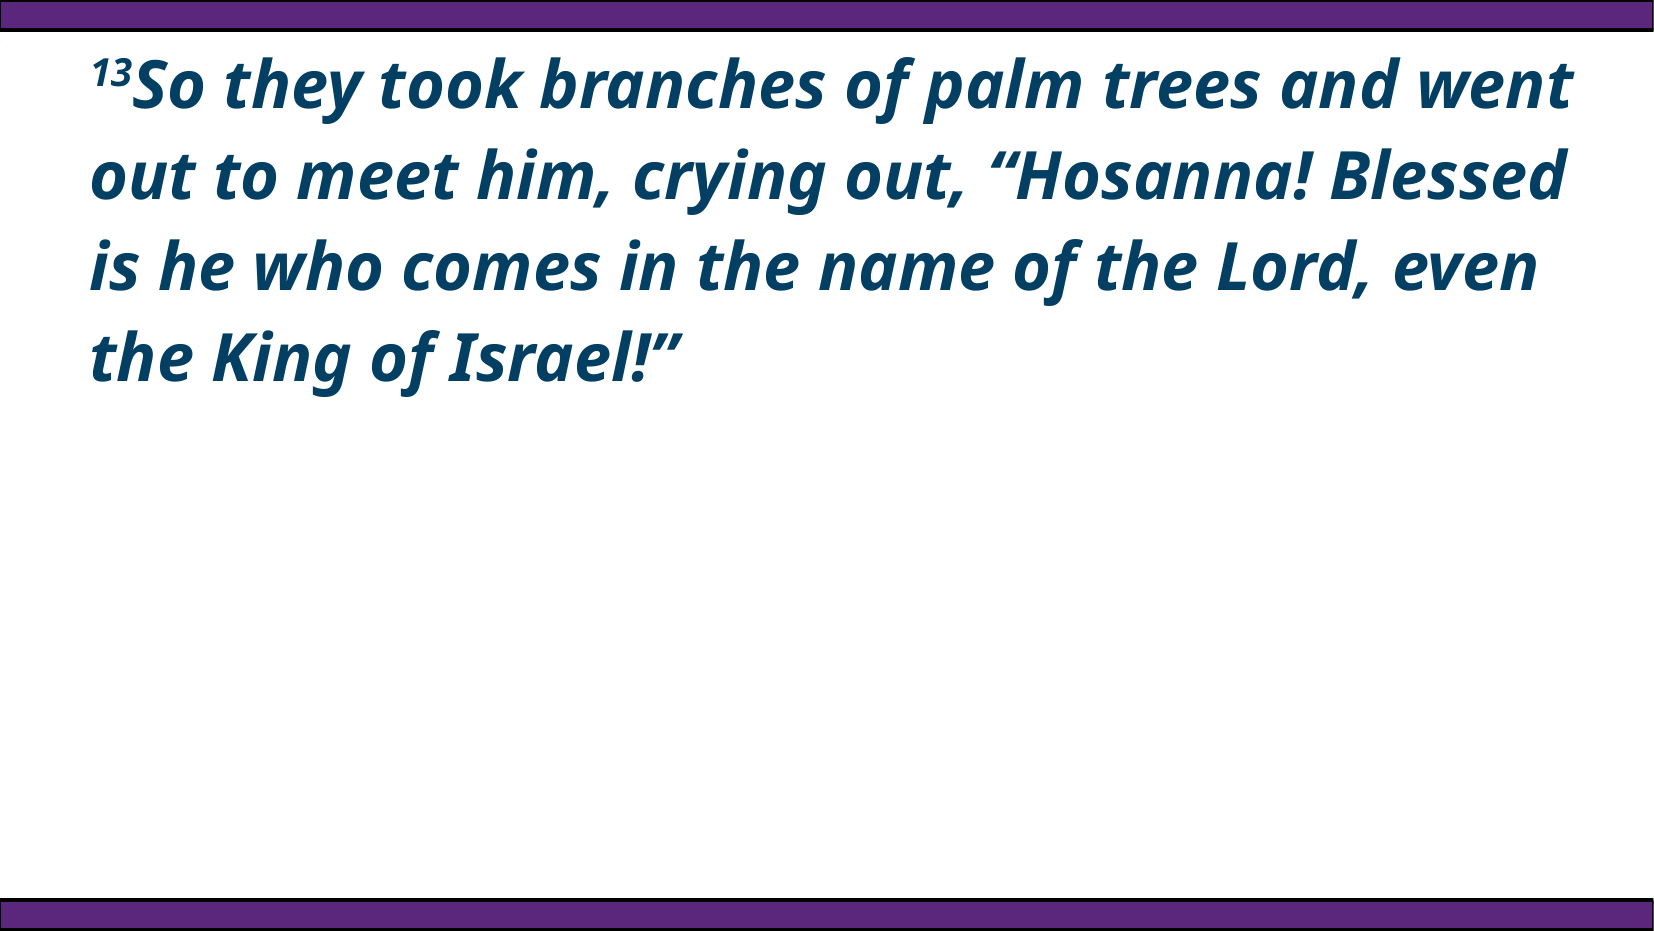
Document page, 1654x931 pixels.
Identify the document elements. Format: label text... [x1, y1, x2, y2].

text_box [0, 0, 1654, 31]
picture [0, 31, 1654, 900]
text_box 13So they took branches of palm trees and went out to meet him, crying out, “Hosanna! Blessed is he who comes in the name of the Lord, even the King of Israel!” [75, 30, 1591, 400]
text_box [0, 900, 1654, 931]
